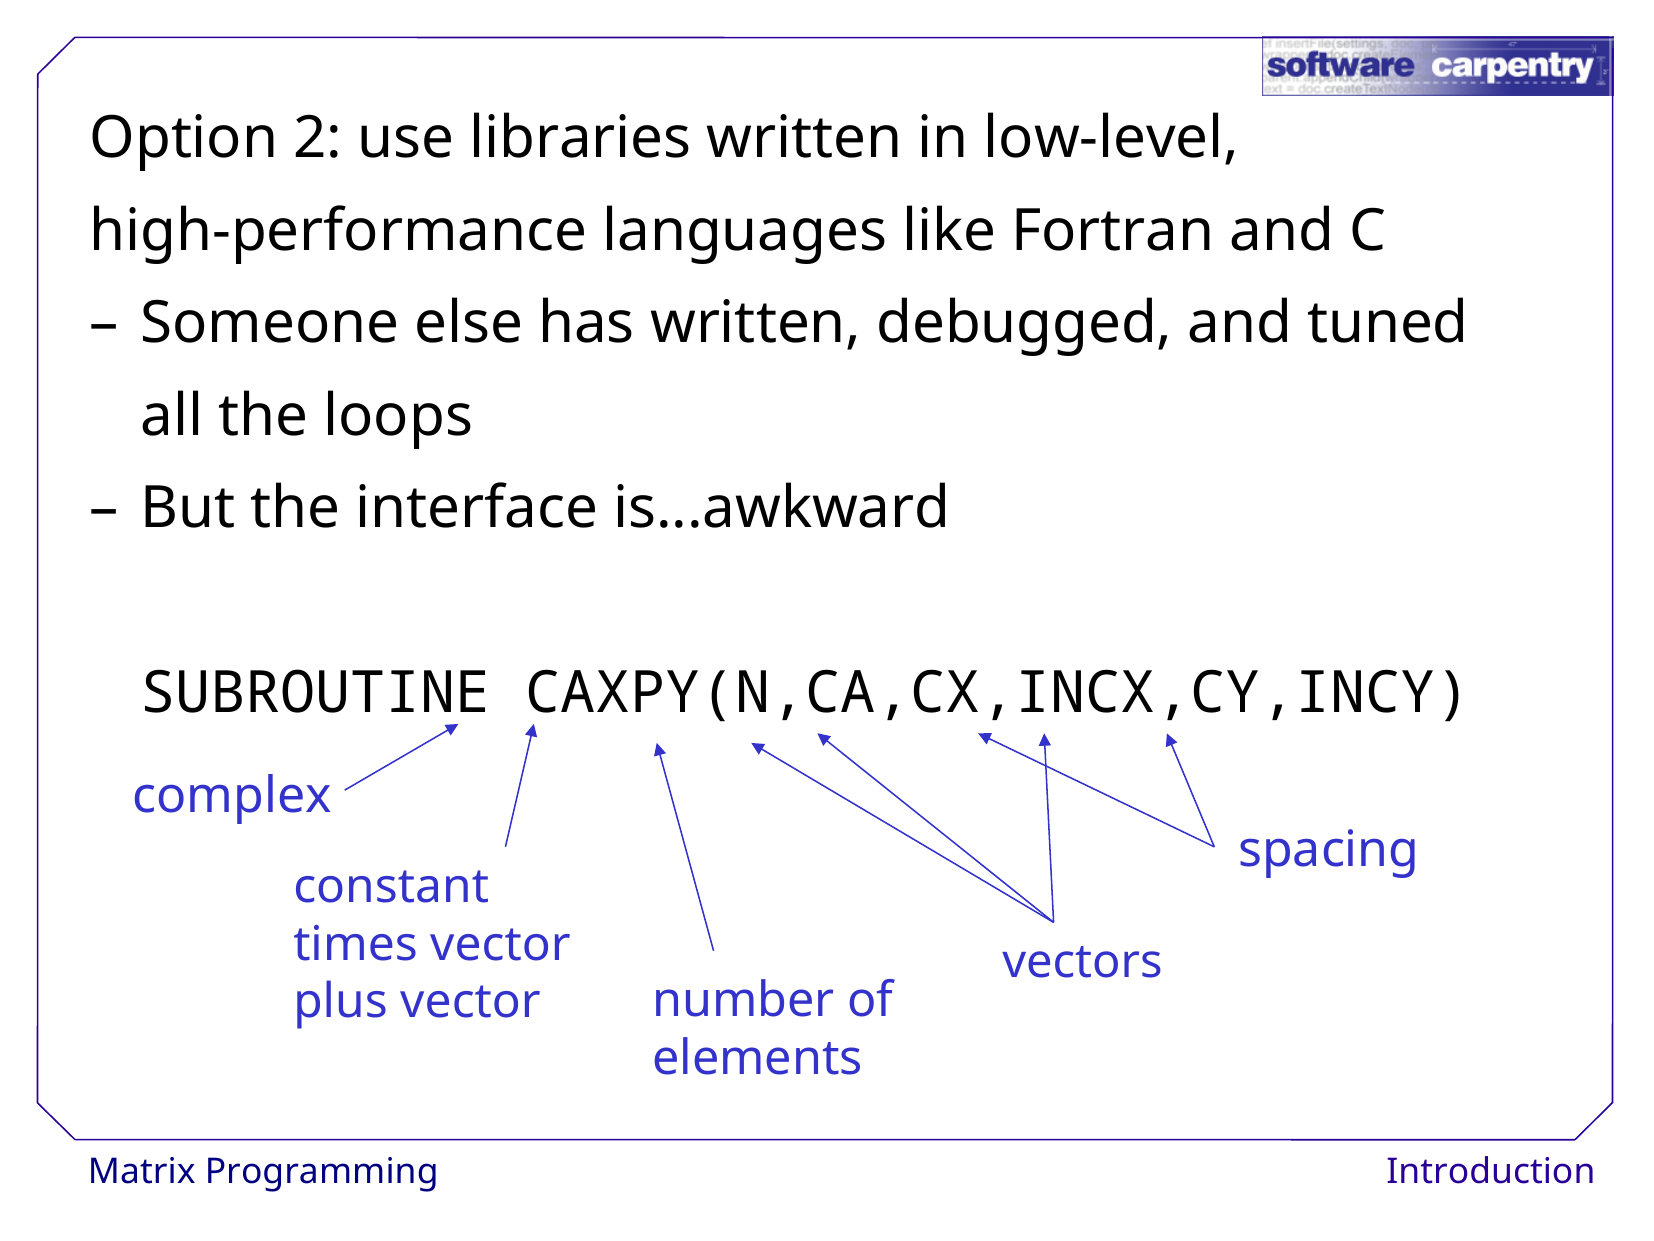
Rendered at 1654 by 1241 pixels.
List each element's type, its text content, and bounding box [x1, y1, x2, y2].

text_box spacing [1223, 809, 1498, 895]
text_box constant times vector plus vector [278, 846, 638, 1036]
picture [1262, 36, 1614, 96]
text_box number of elements [637, 960, 997, 1093]
text_box vectors [987, 922, 1186, 1008]
text_box complex [117, 761, 355, 838]
text_box Option 2: use libraries written in low-level, high-performance languages like Fortran and C – Someone else has written, debugged, and tuned all the loops – But the interface is...awkward SUBROUTINE CAXPY(N,CA,CX,INCX,CY,INCY) [75, 99, 1564, 743]
